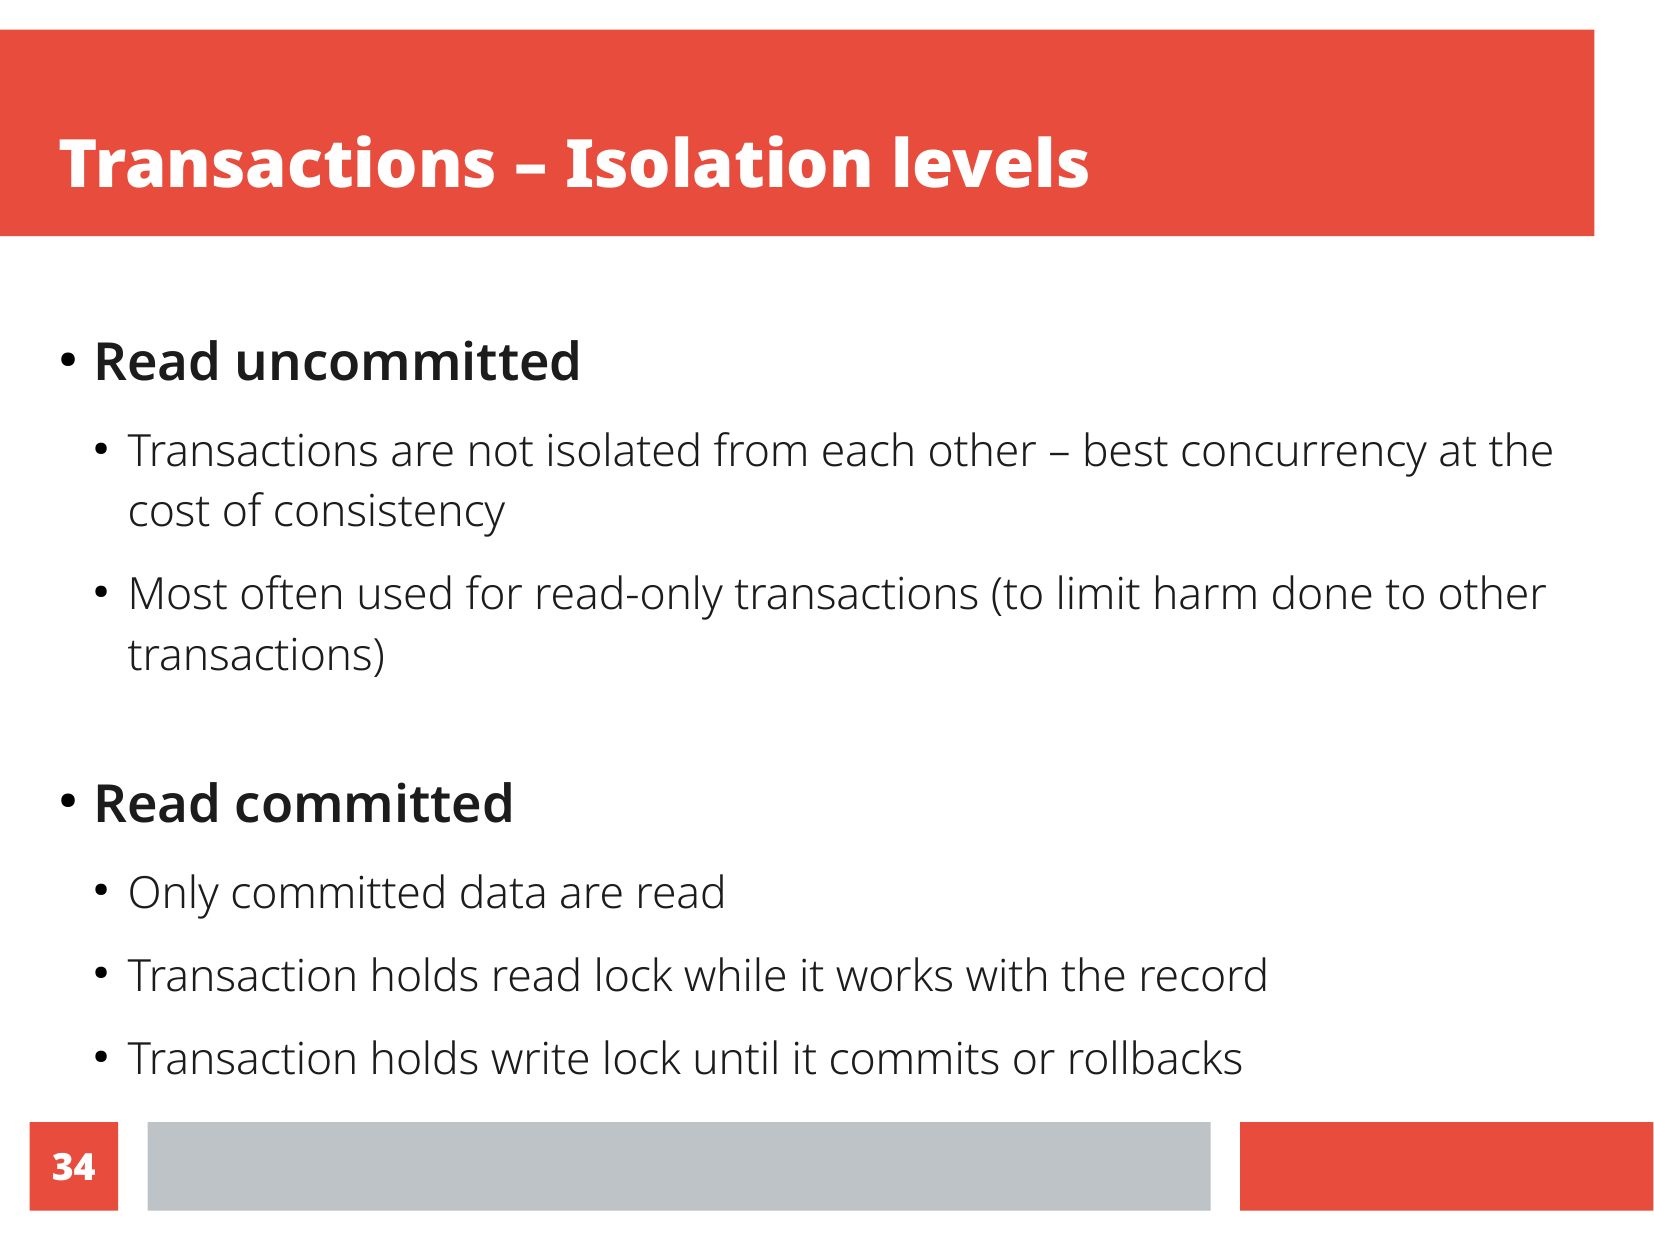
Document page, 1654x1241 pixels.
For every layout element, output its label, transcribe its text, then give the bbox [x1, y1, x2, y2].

list Read uncommitted Transactions are not isolated from each other – best concurrency at the cost of consistency Most often used for read-only transactions (to limit harm done to other transactions) Read committed Only committed data are read Transaction holds read lock while it works with the record Transaction holds write lock until it commits or rollbacks [59, 324, 1565, 1093]
title Transactions – Isolation levels [59, 59, 1595, 207]
